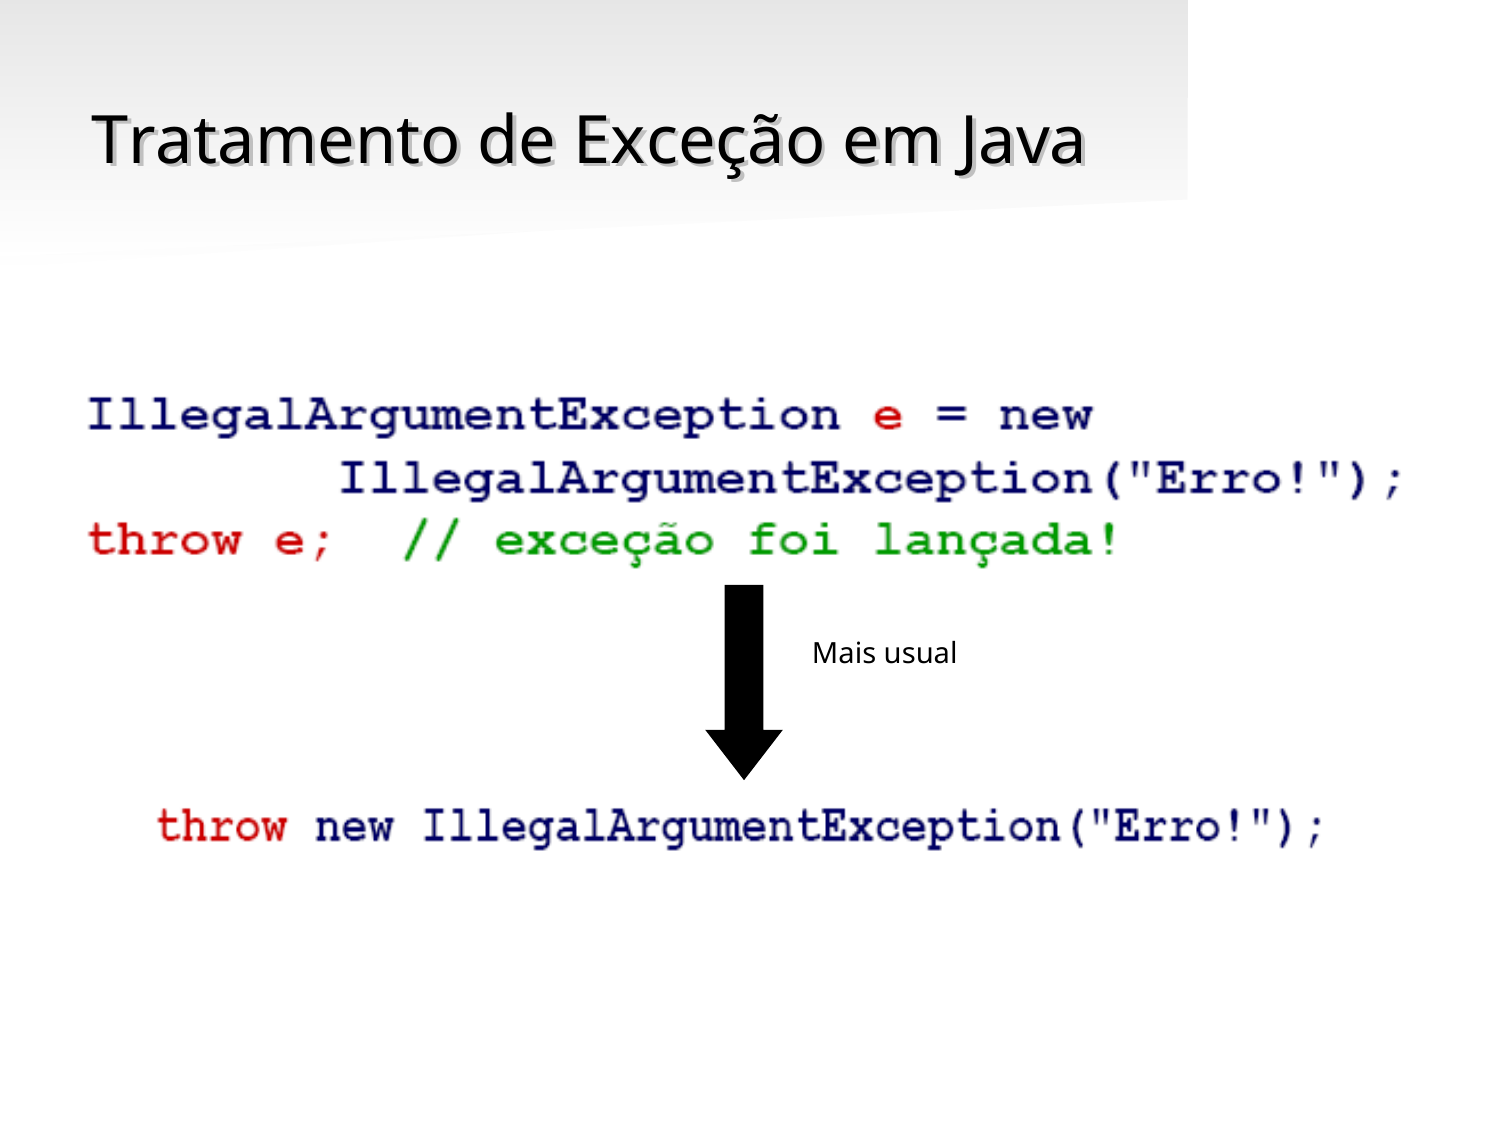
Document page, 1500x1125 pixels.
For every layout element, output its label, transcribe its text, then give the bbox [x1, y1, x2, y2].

text_box Mais usual [797, 626, 973, 678]
text_box [706, 585, 782, 779]
picture [148, 800, 1334, 858]
picture [75, 389, 1426, 580]
title Tratamento de Exceção em Java [76, 42, 1427, 231]
